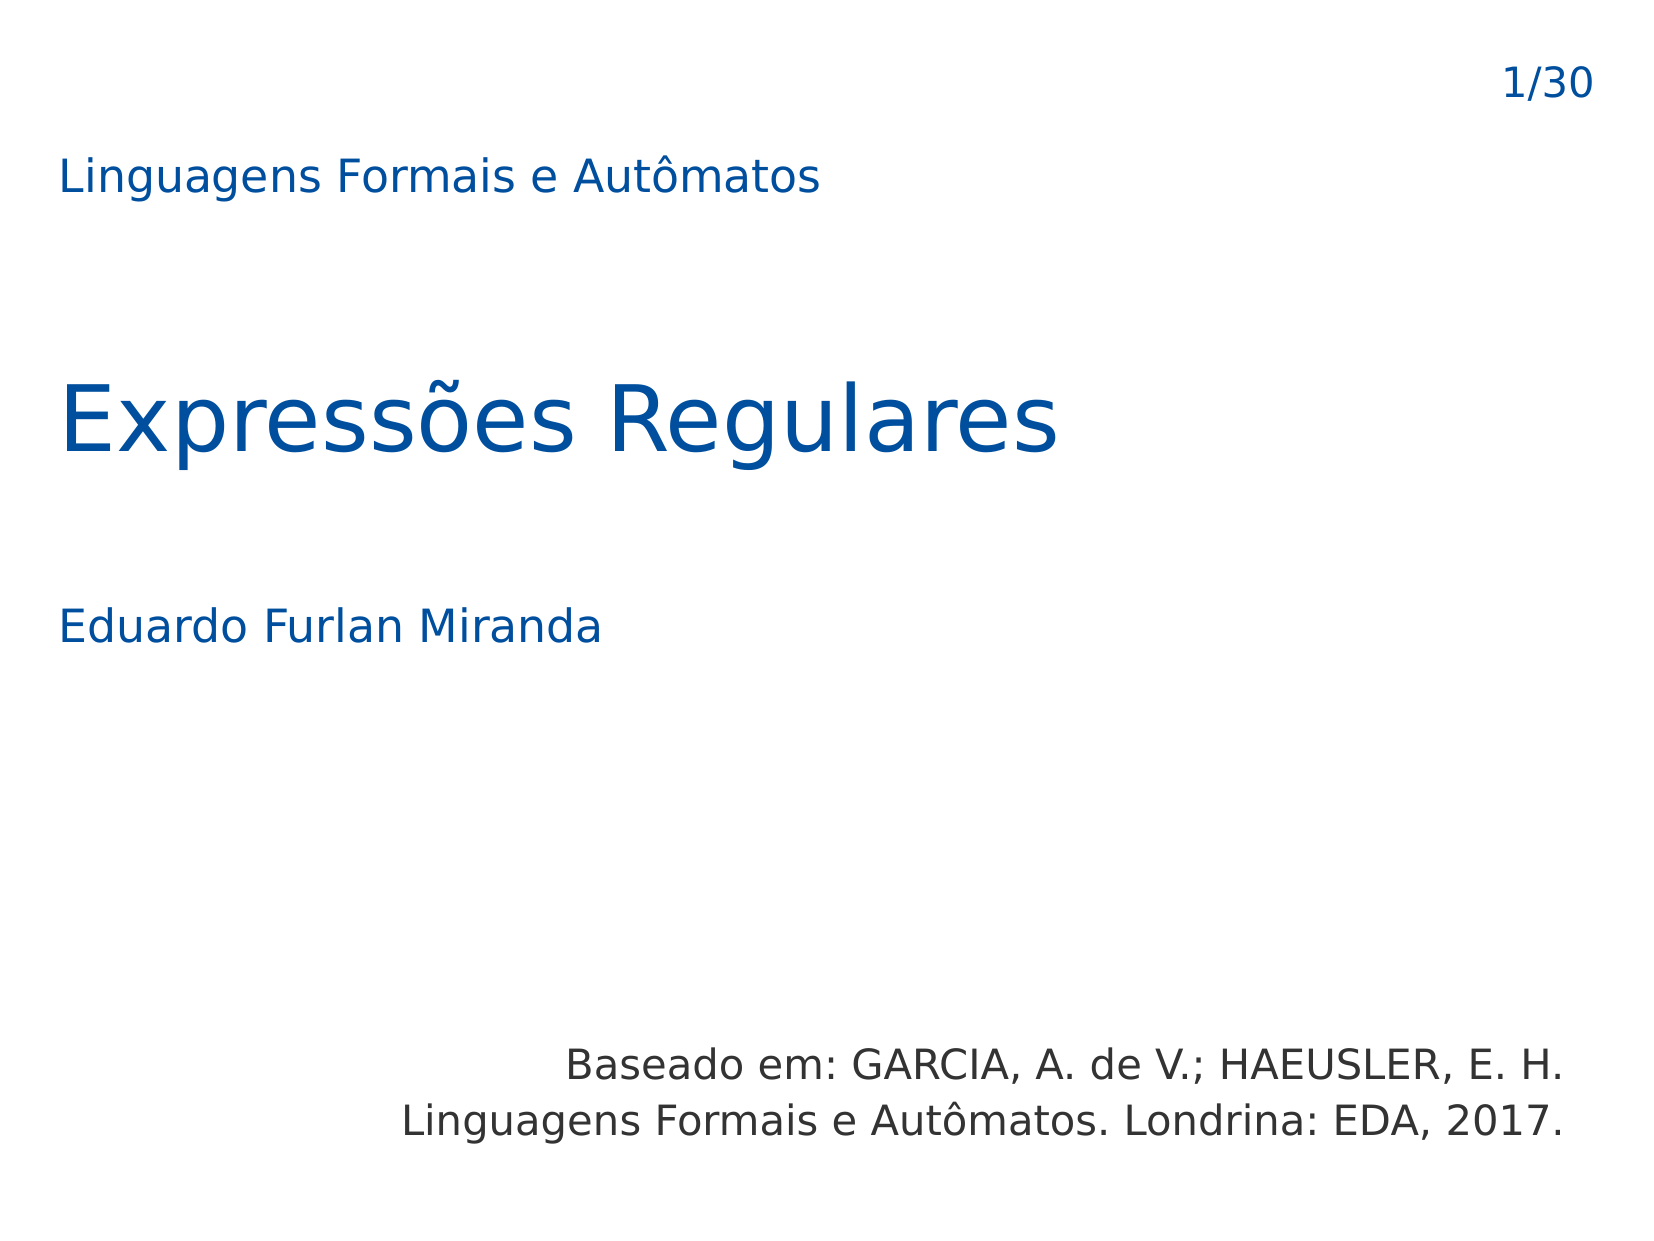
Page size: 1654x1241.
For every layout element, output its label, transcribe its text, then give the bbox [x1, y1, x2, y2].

list Linguagens Formais e Autômatos Expressões Regulares Eduardo Furlan Miranda [59, 141, 1625, 1211]
list Baseado em: GARCIA, A. de V.; HAEUSLER, E. H. Linguagens Formais e Autômatos. Londrina: EDA, 2017. [366, 1033, 1565, 1211]
